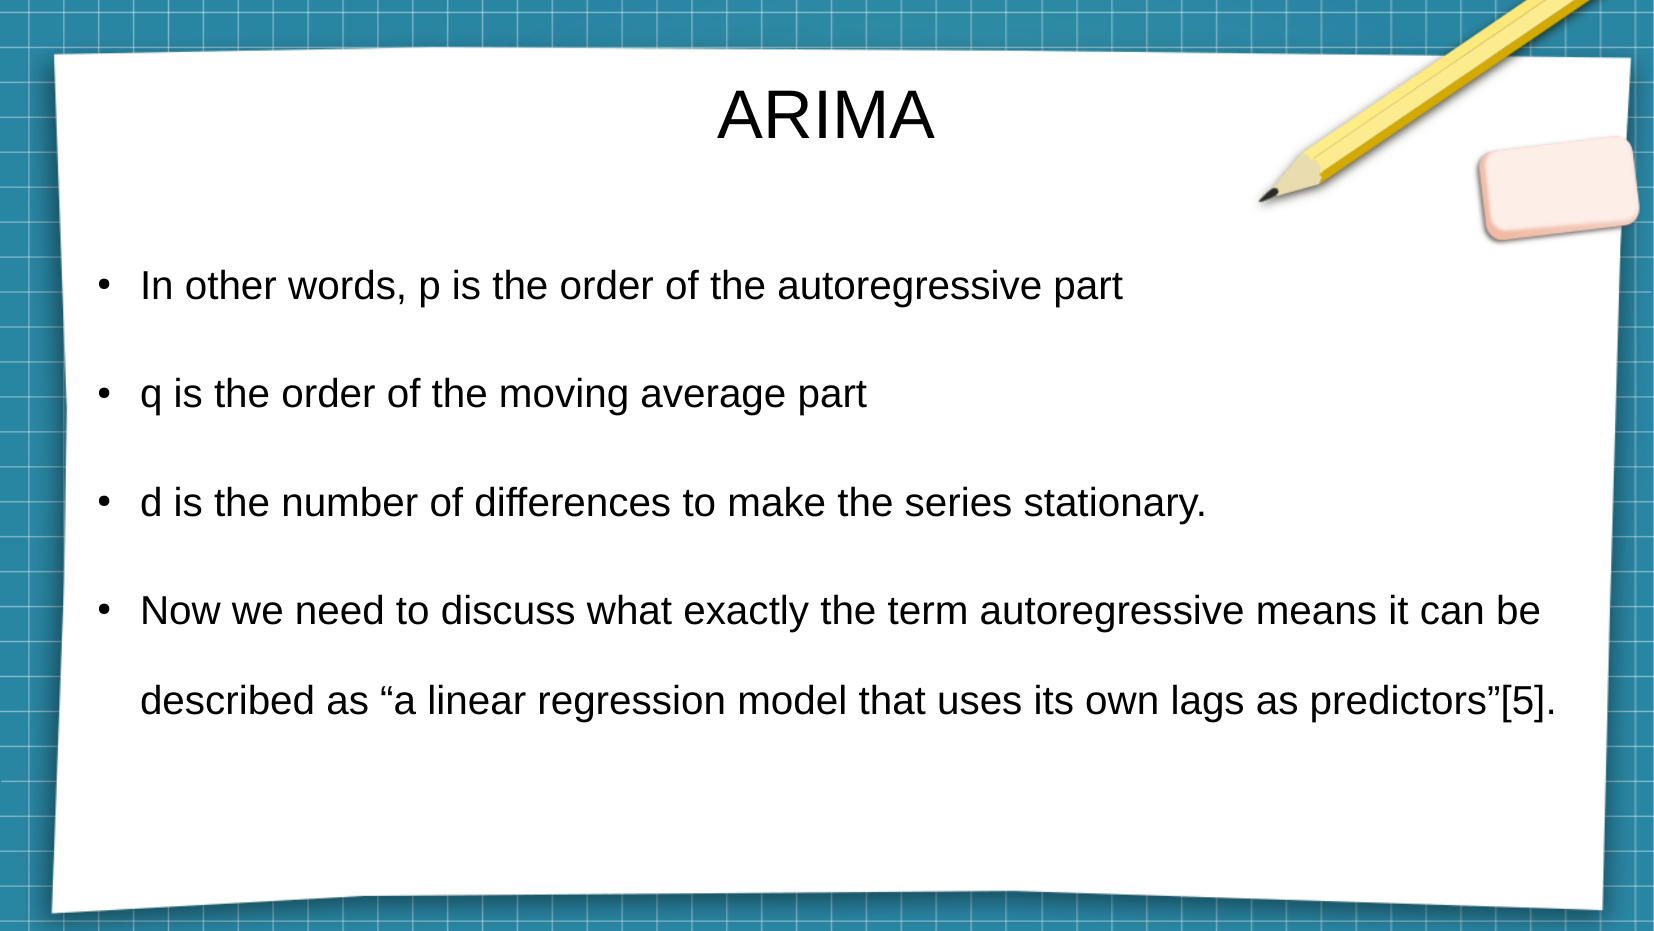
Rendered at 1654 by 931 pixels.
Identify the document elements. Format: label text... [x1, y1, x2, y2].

picture [0, 0, 1654, 931]
list In other words, p is the order of the autoregressive part q is the order of the moving average part d is the number of differences to make the series stationary. Now we need to discuss what exactly the term autoregressive means it can be described as “a linear regression model that uses its own lags as predictors”[5]. [82, 217, 1571, 758]
title ARIMA [82, 37, 1571, 193]
